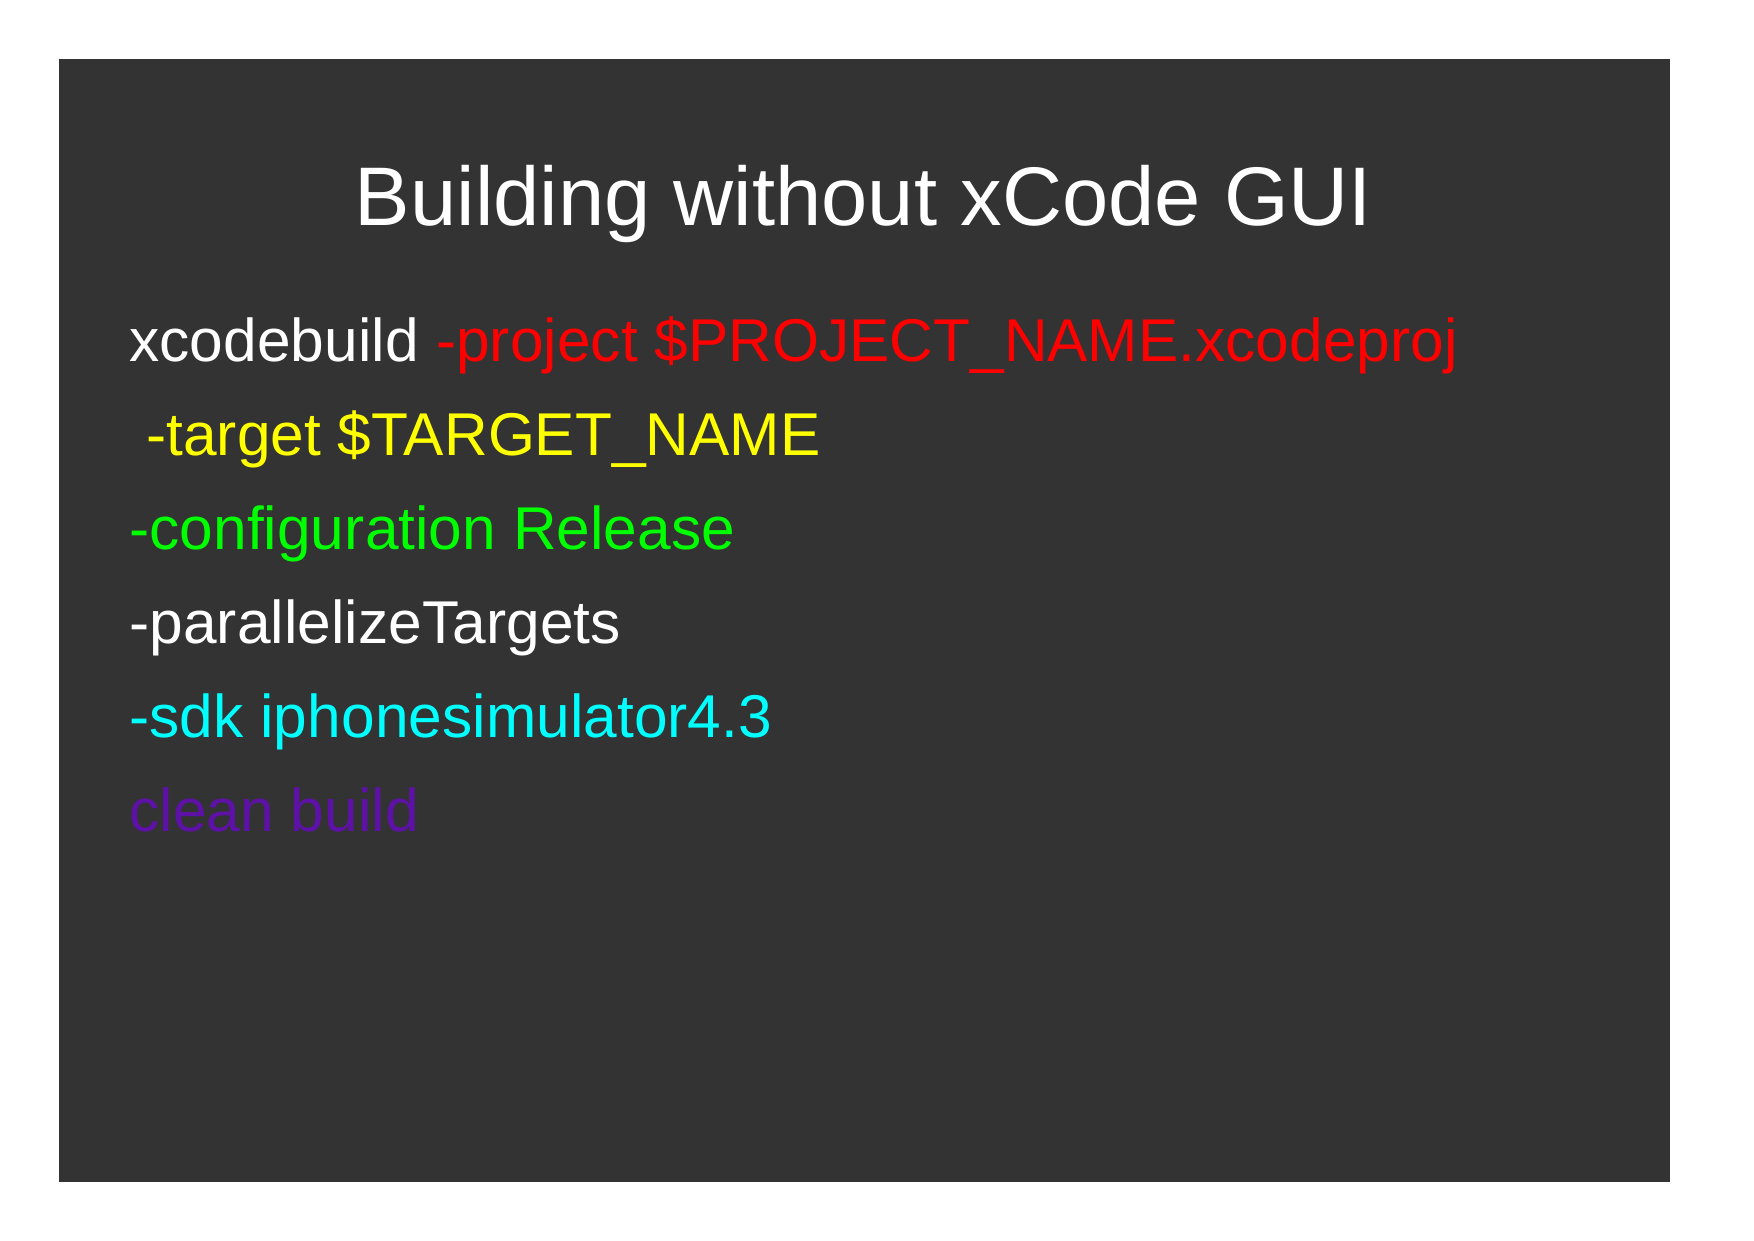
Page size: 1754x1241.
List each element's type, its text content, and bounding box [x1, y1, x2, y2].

title Building without xCode GUI [138, 103, 1589, 291]
list xcodebuild -project $PROJECT_NAME.xcodeproj -target $TARGET_NAME -configuration Release -parallelizeTargets -sdk iphonesimulator4.3 clean build [58, 306, 1670, 1182]
